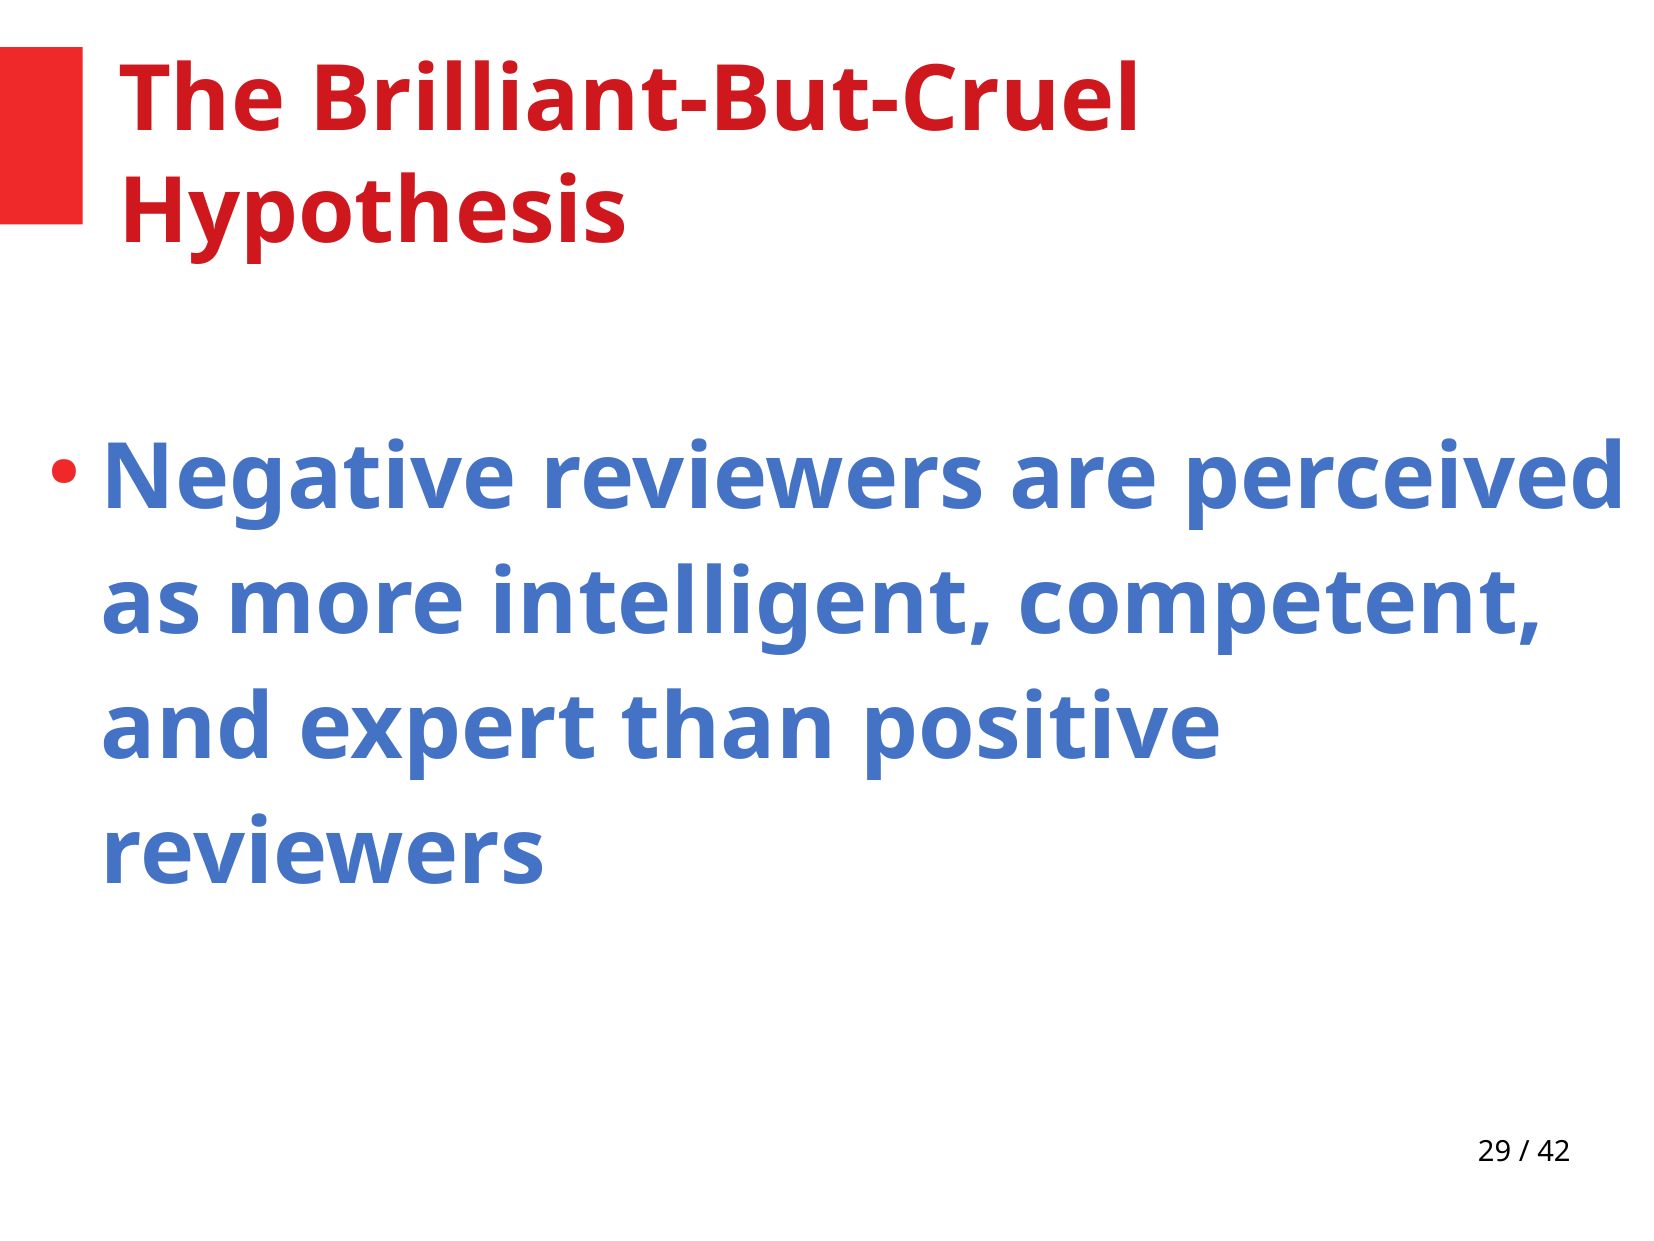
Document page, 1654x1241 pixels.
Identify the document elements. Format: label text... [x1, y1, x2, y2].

list Negative reviewers are perceived as more intelligent, competent, and expert than positive reviewers [30, 256, 1636, 1186]
title The Brilliant-But-Cruel Hypothesis [118, 49, 1571, 256]
